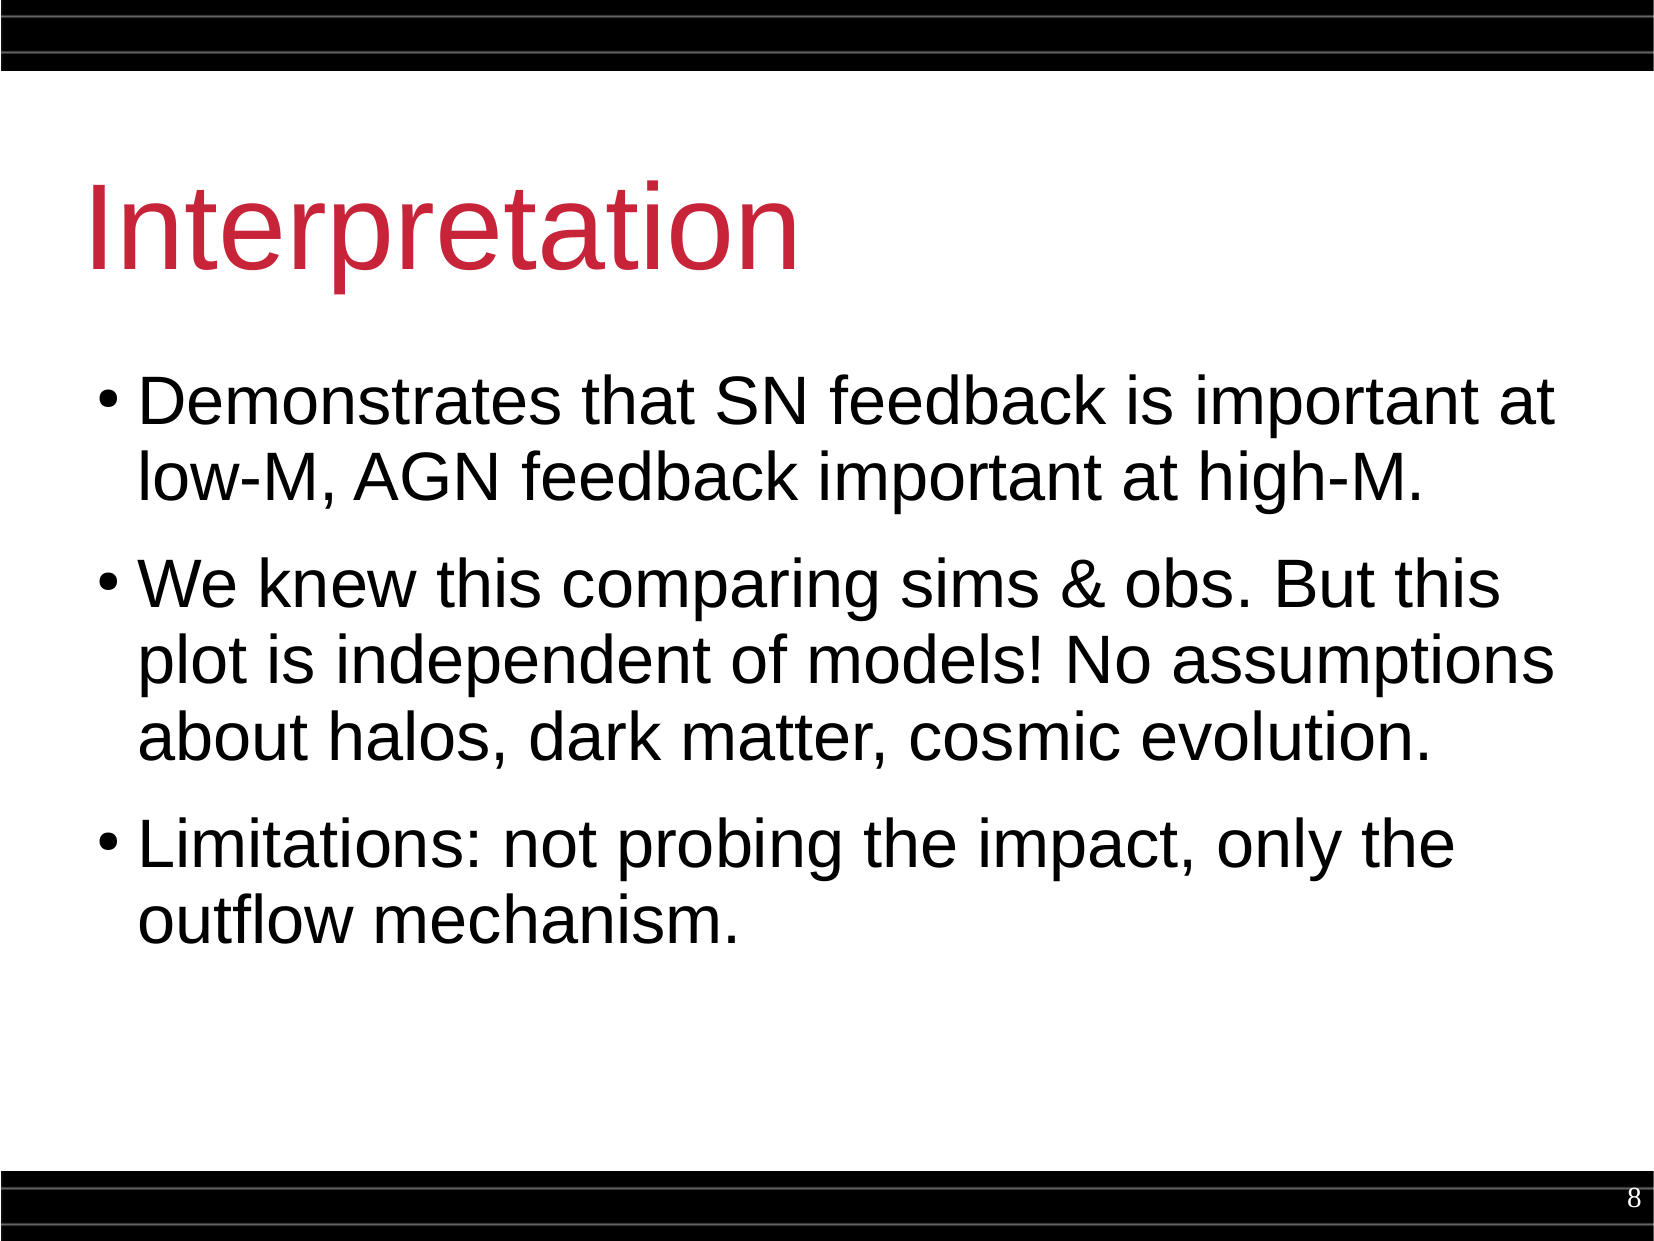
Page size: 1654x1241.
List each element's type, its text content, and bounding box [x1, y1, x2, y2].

title Interpretation [82, 123, 1571, 331]
list Demonstrates that SN feedback is important at low-M, AGN feedback important at high-M. We knew this comparing sims & obs. But this plot is independent of models! No assumptions about halos, dark matter, cosmic evolution. Limitations: not probing the impact, only the outflow mechanism. [82, 362, 1571, 1010]
picture [1, 1171, 1654, 1241]
picture [1, 0, 1654, 71]
